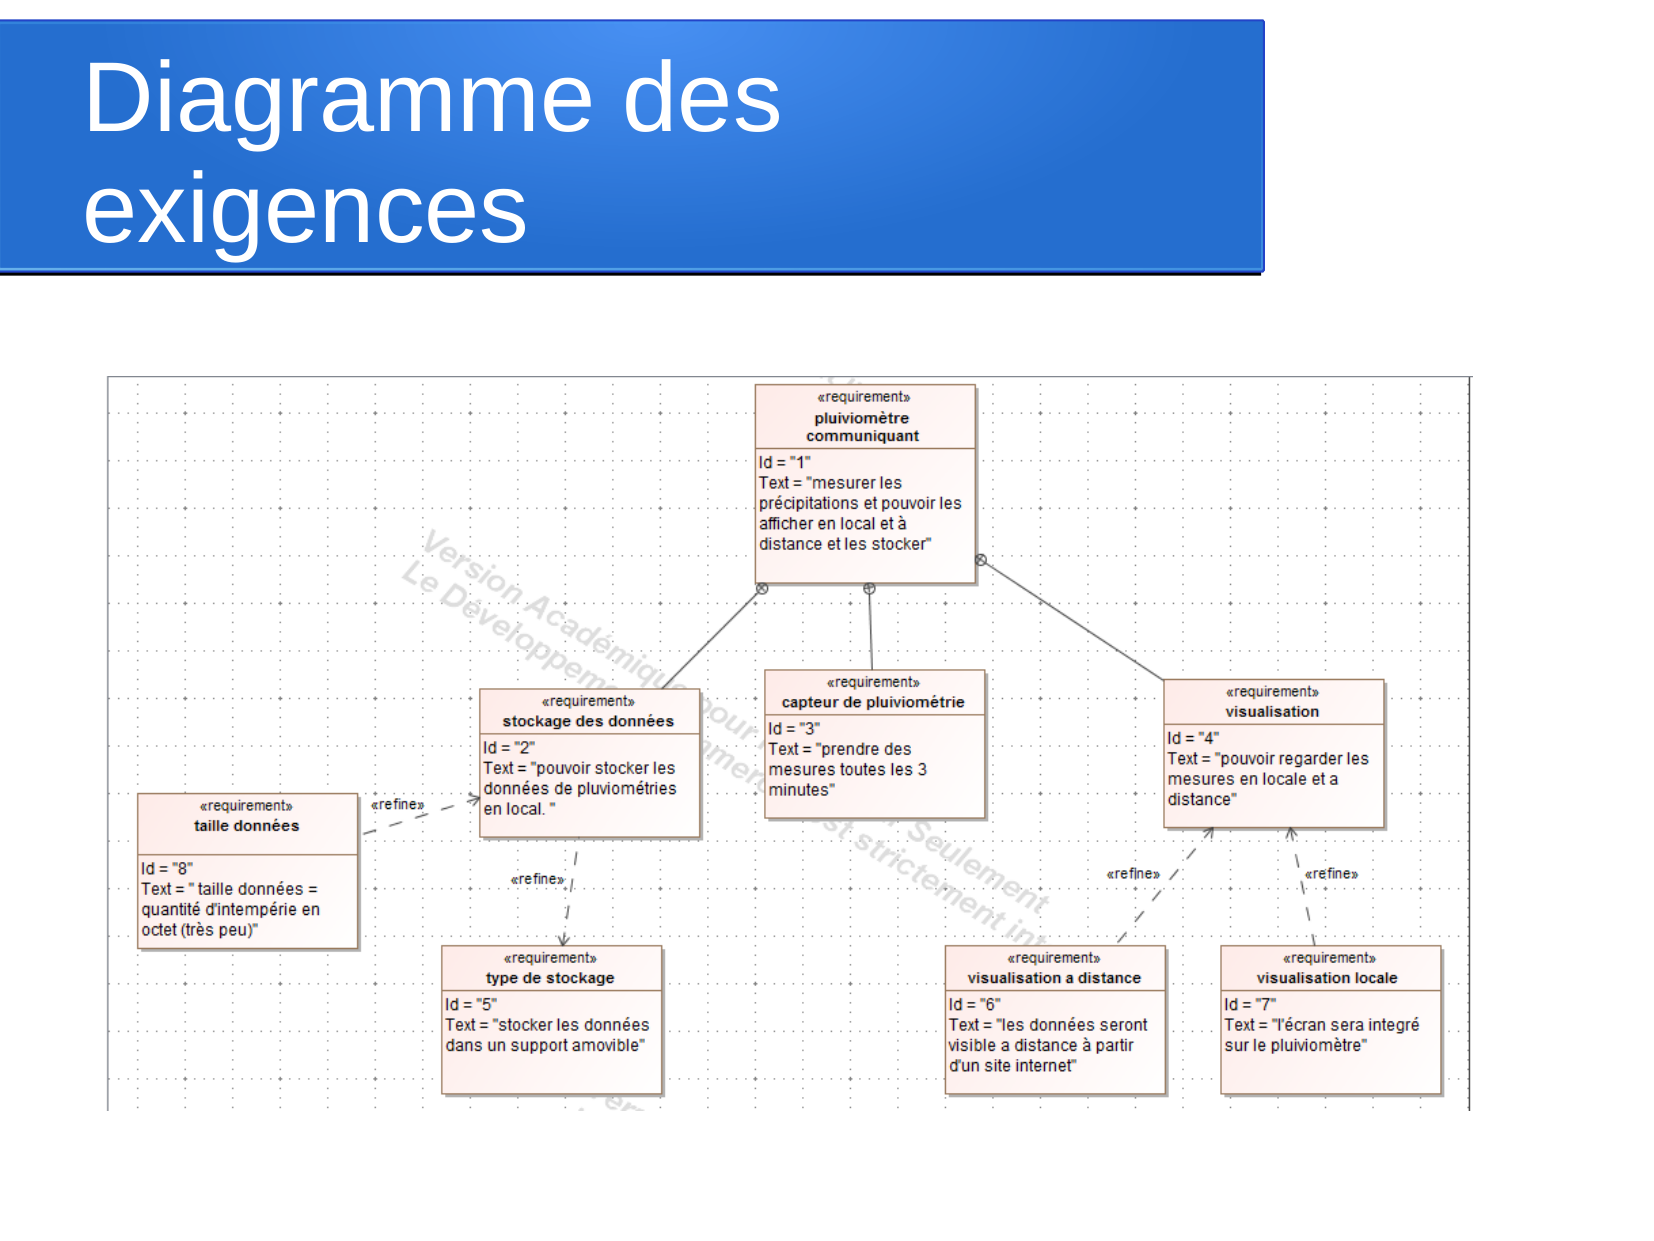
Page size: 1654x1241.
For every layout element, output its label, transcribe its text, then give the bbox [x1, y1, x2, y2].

title Diagramme des exigences [82, 42, 1250, 264]
picture [106, 376, 1473, 1111]
